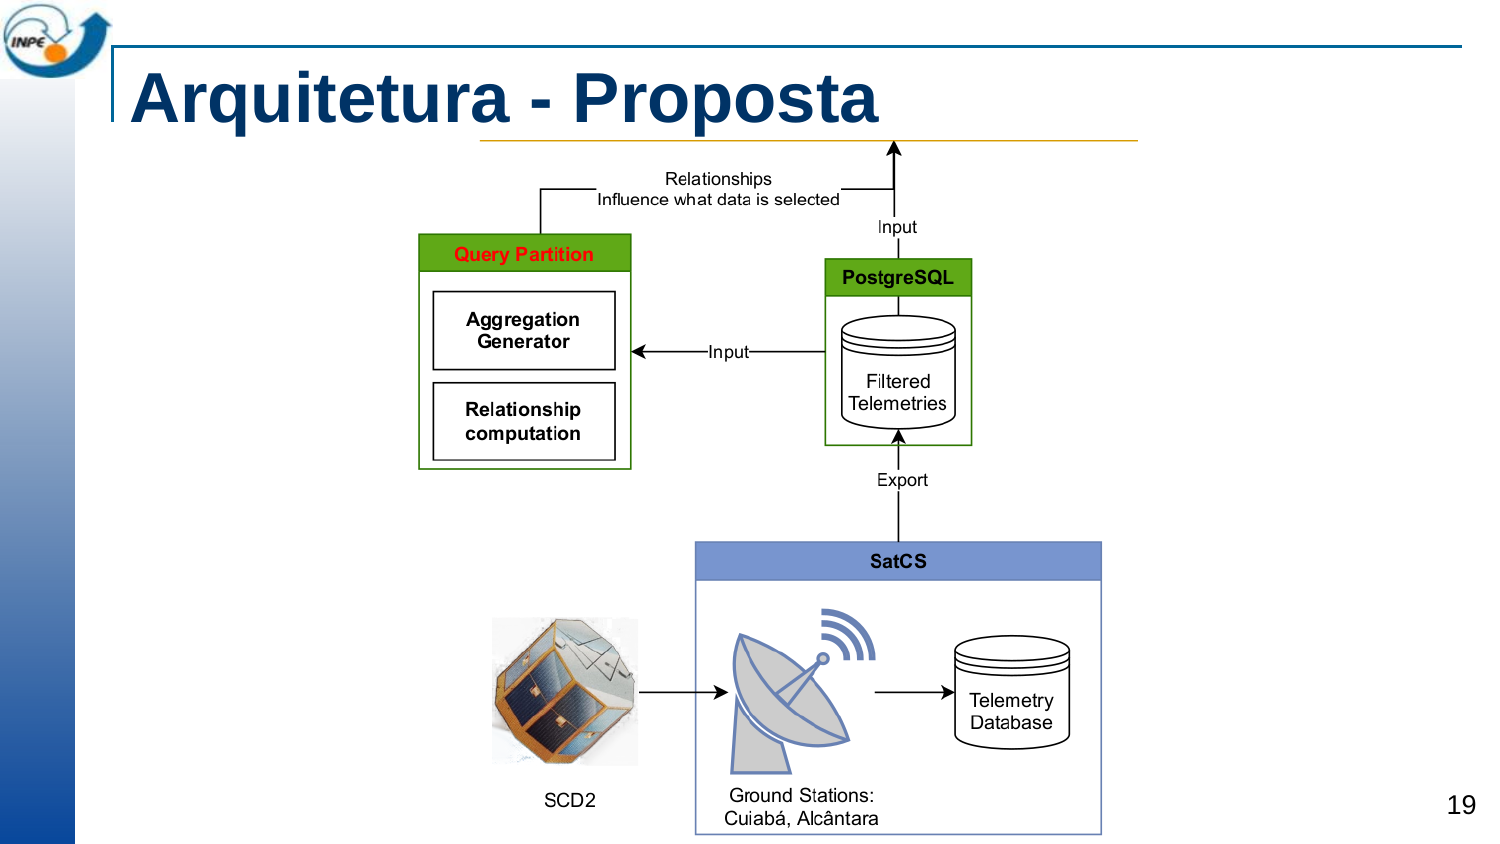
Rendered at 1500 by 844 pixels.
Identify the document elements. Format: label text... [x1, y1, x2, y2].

slide_number <number> [1403, 779, 1494, 844]
picture [0, 0, 113, 79]
picture [362, 140, 1138, 844]
title Arquitetura - Proposta [112, 46, 1450, 141]
